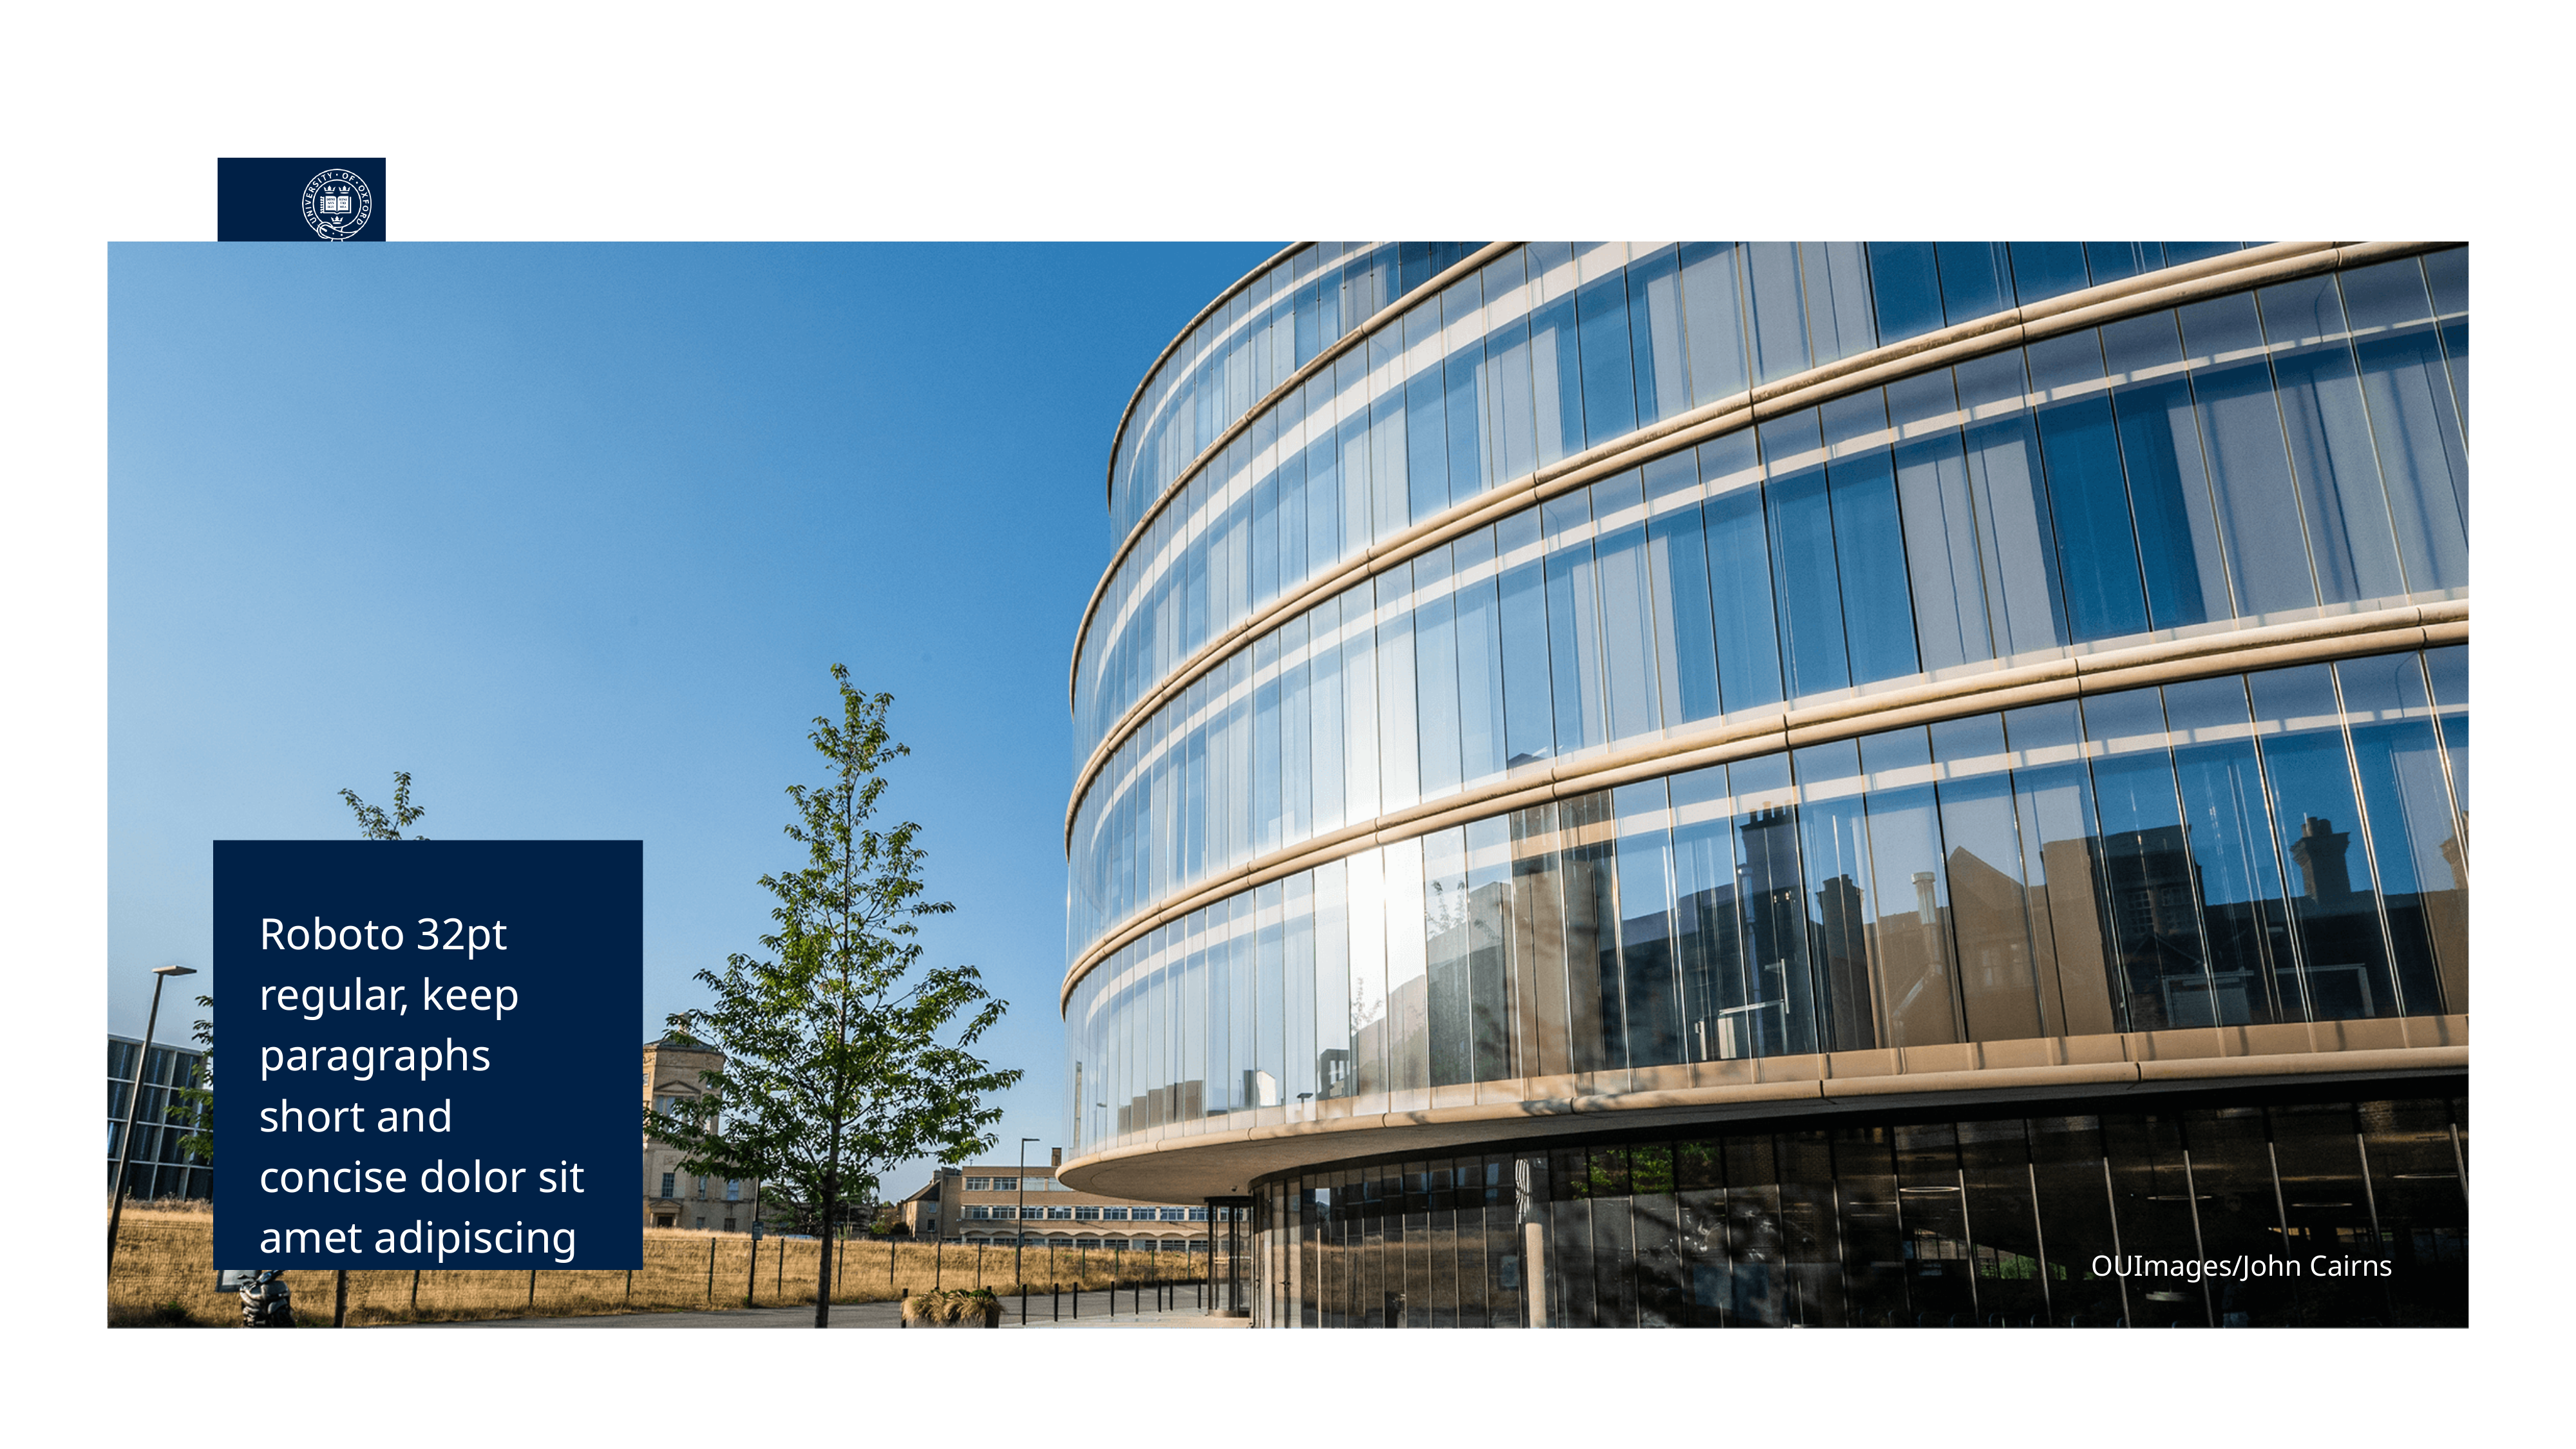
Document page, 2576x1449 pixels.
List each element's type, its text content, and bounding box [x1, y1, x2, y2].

list Roboto 32pt regular, keep paragraphs short and concise dolor sit amet adipiscing [213, 840, 643, 1270]
picture [107, 169, 2469, 1329]
list OUImages/John Cairns [1701, 1247, 2393, 1280]
